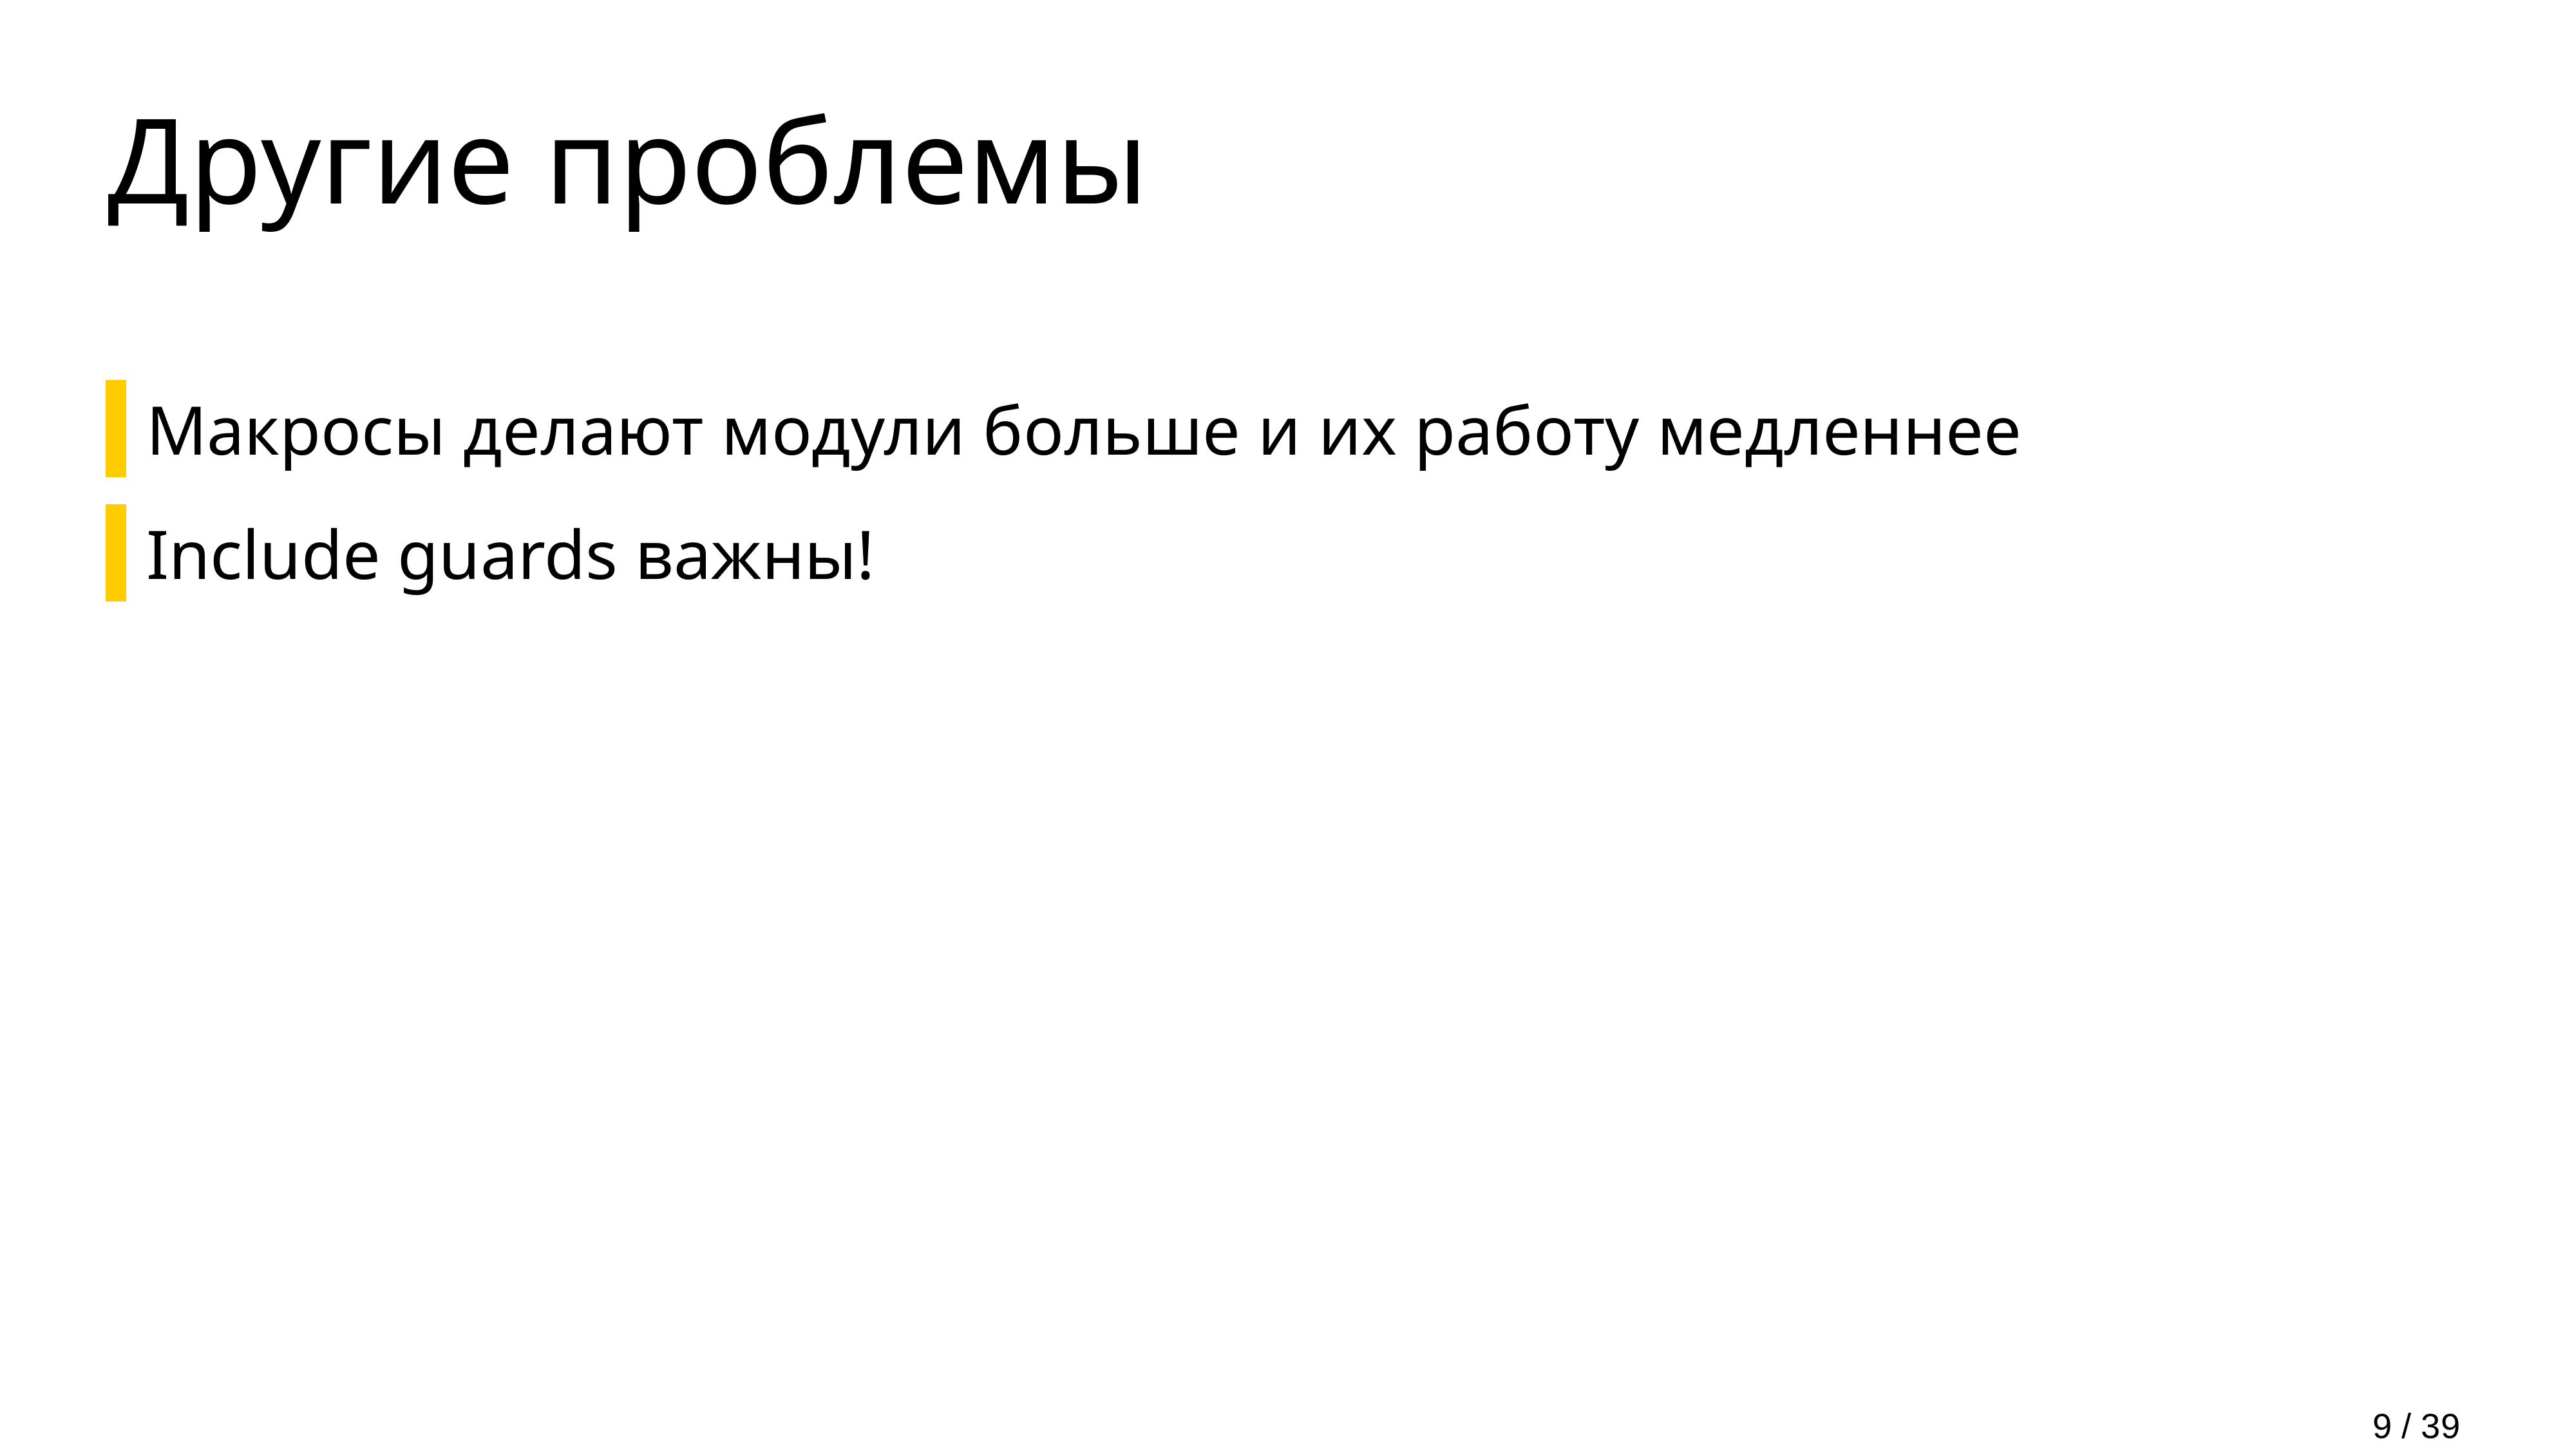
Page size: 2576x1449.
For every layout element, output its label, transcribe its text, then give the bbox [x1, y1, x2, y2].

text_box <number> / 39 [2363, 1402, 2576, 1449]
title Другие проблемы [108, 80, 2468, 242]
text_box Макросы делают модули больше и их работу медленнее Include guards важны! [96, 364, 2512, 1419]
